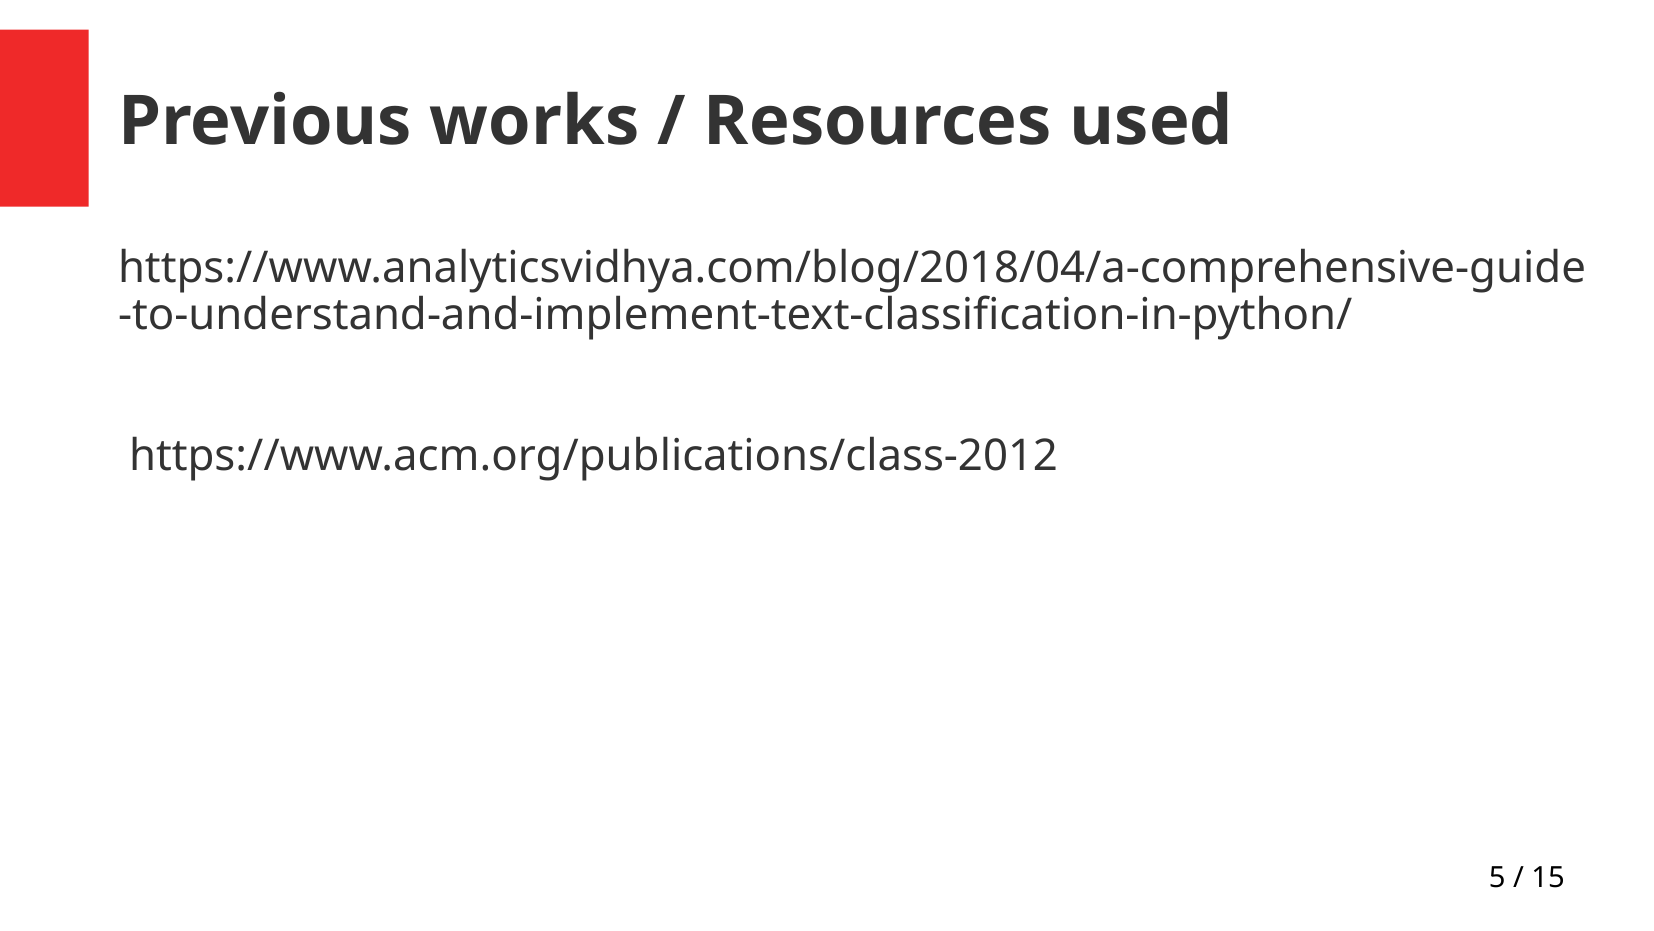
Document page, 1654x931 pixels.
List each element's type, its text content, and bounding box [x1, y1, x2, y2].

list https://www.analyticsvidhya.com/blog/2018/04/a-comprehensive-guide-to-understand-and-implement-text-classification-in-python/ https://www.acm.org/publications/class-2012 [118, 236, 1595, 798]
title Previous works / Resources used [118, 29, 1595, 207]
